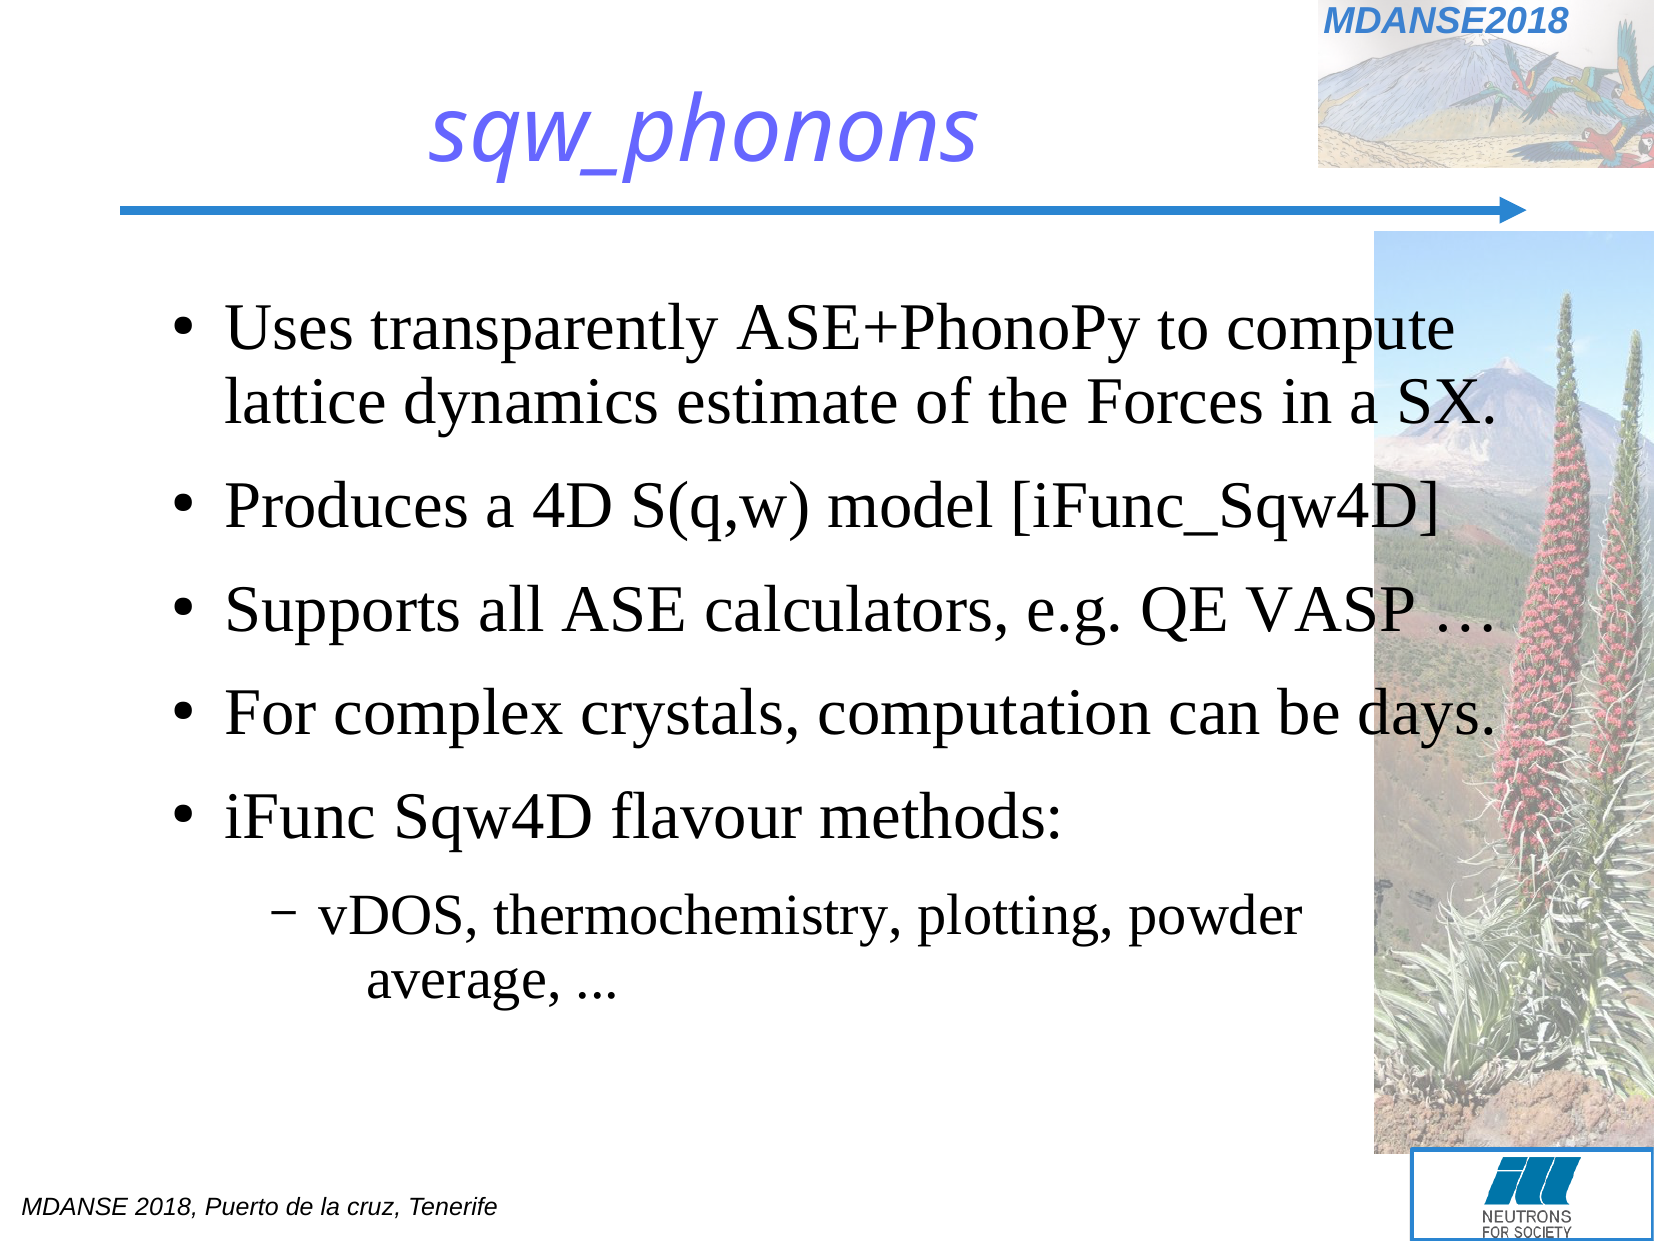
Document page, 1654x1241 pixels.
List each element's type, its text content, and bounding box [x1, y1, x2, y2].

title sqw_phonons [82, 49, 1328, 203]
list Uses transparently ASE+PhonoPy to compute lattice dynamics estimate of the Forces in a SX. Produces a 4D S(q,w) model [iFunc_Sqw4D] Supports all ASE calculators, e.g. QE VASP … For complex crystals, computation can be days. iFunc Sqw4D flavour methods: vDOS, thermochemistry, plotting, powder average, ... [82, 290, 1571, 1010]
picture [1479, 1153, 1583, 1241]
